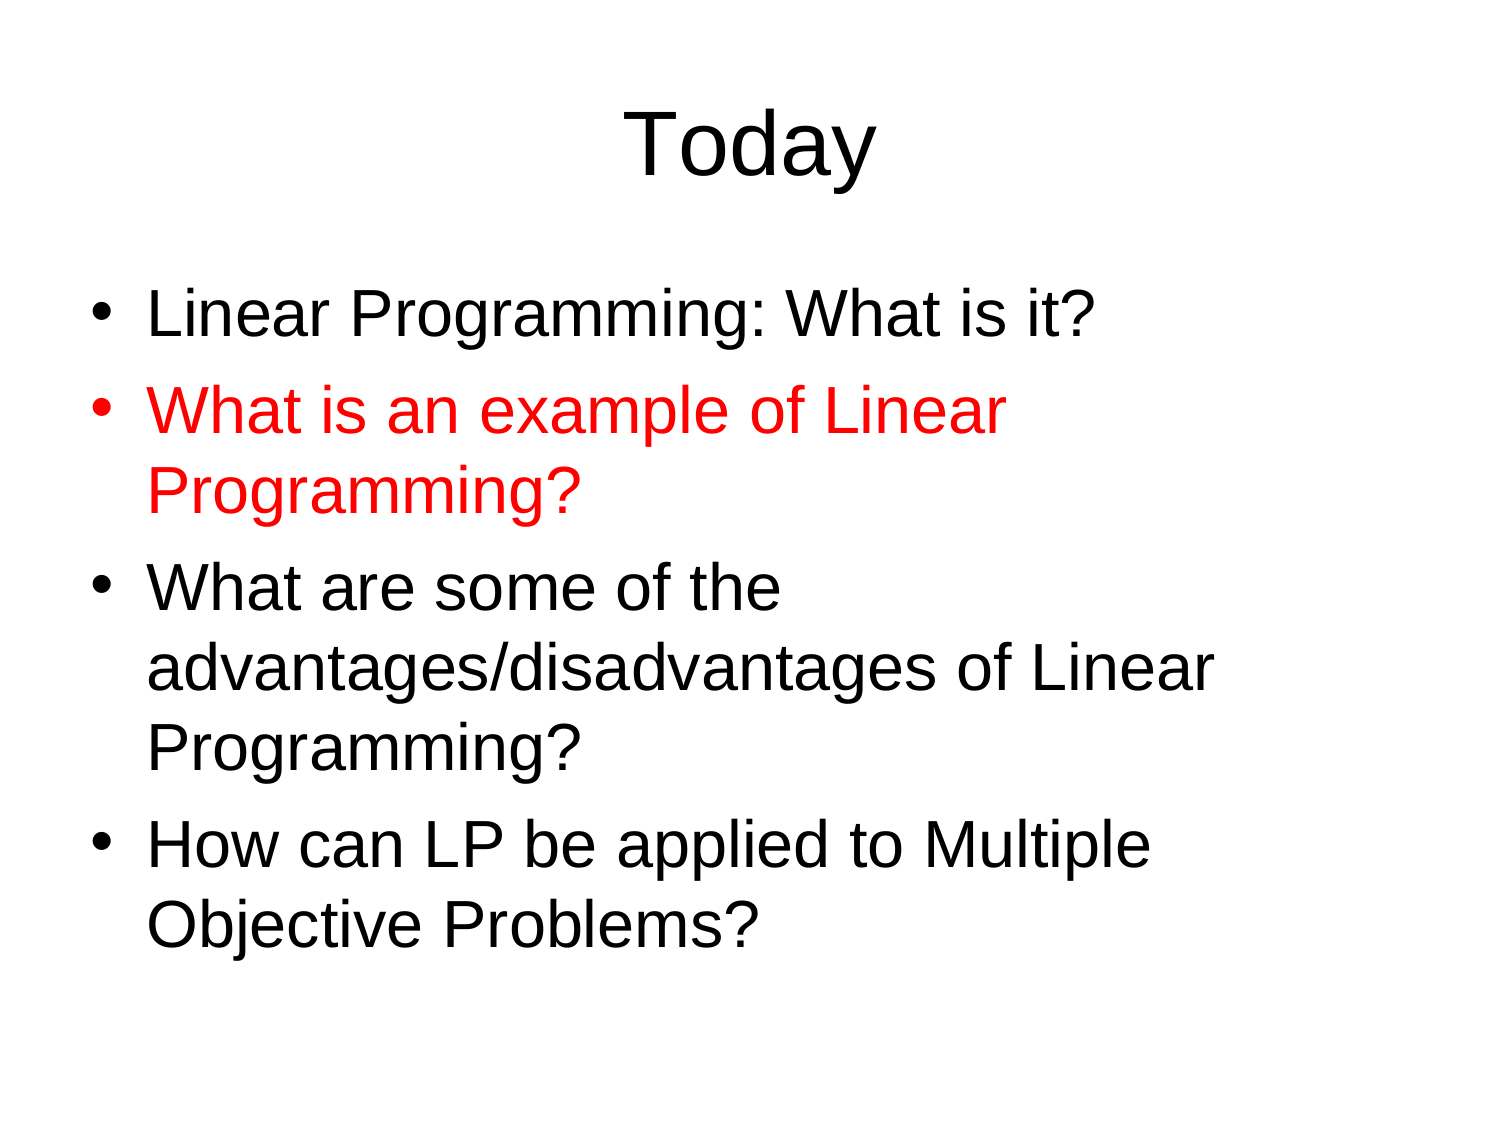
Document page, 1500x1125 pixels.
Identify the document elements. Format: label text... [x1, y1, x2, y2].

title Today [75, 45, 1426, 233]
list Linear Programming: What is it? What is an example of Linear Programming? What are some of the advantages/disadvantages of Linear Programming? How can LP be applied to Multiple Objective Problems? [75, 262, 1426, 1005]
